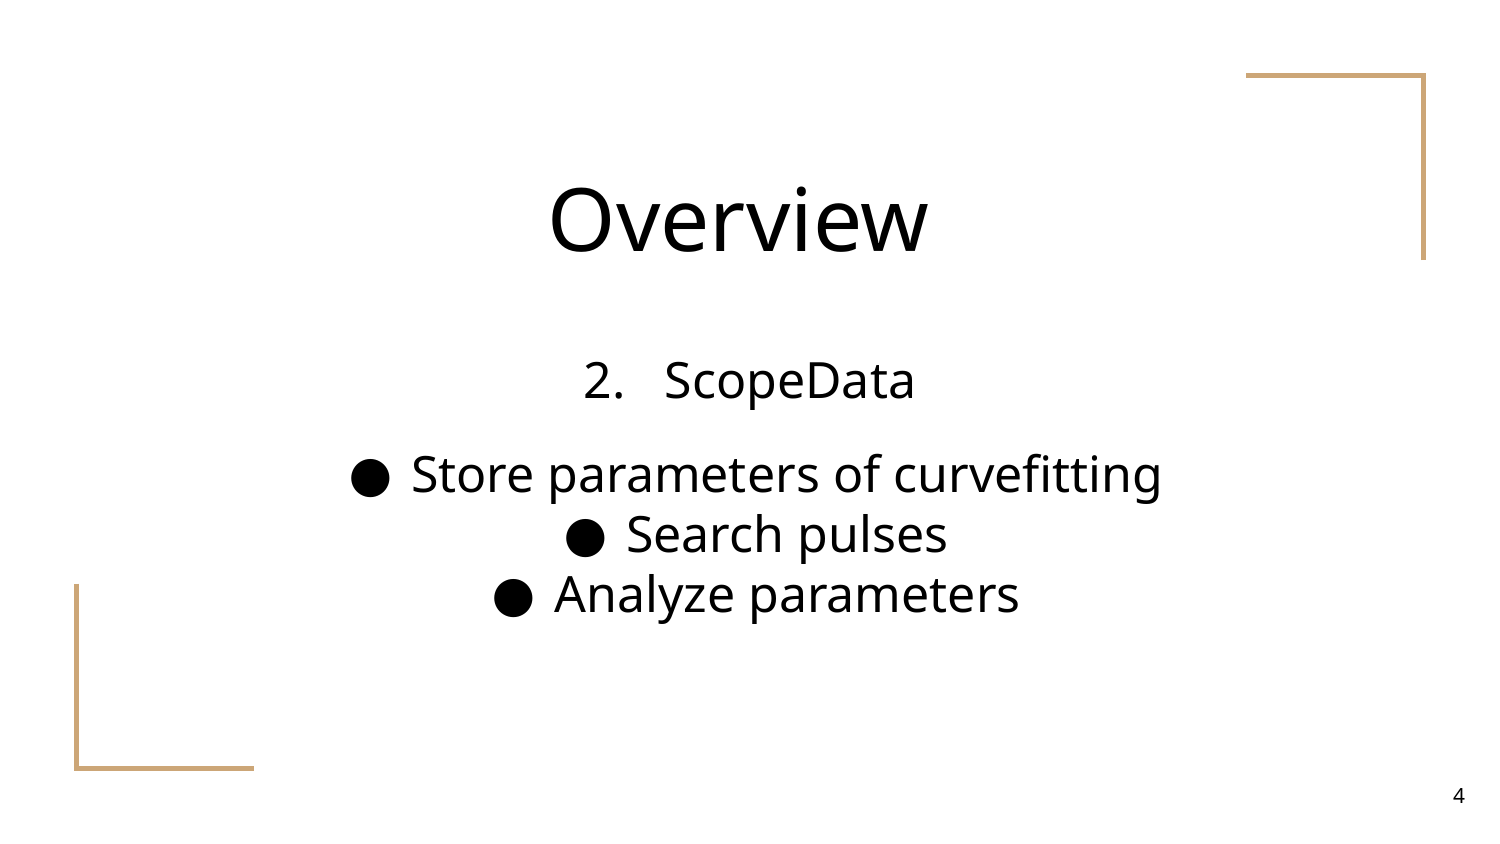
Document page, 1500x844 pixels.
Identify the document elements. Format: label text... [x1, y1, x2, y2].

list 2. ScopeData Store parameters of curvefitting Search pulses Analyze parameters [102, 333, 1398, 510]
slide_number <number> [1389, 764, 1480, 830]
title Overview [126, 91, 1374, 333]
